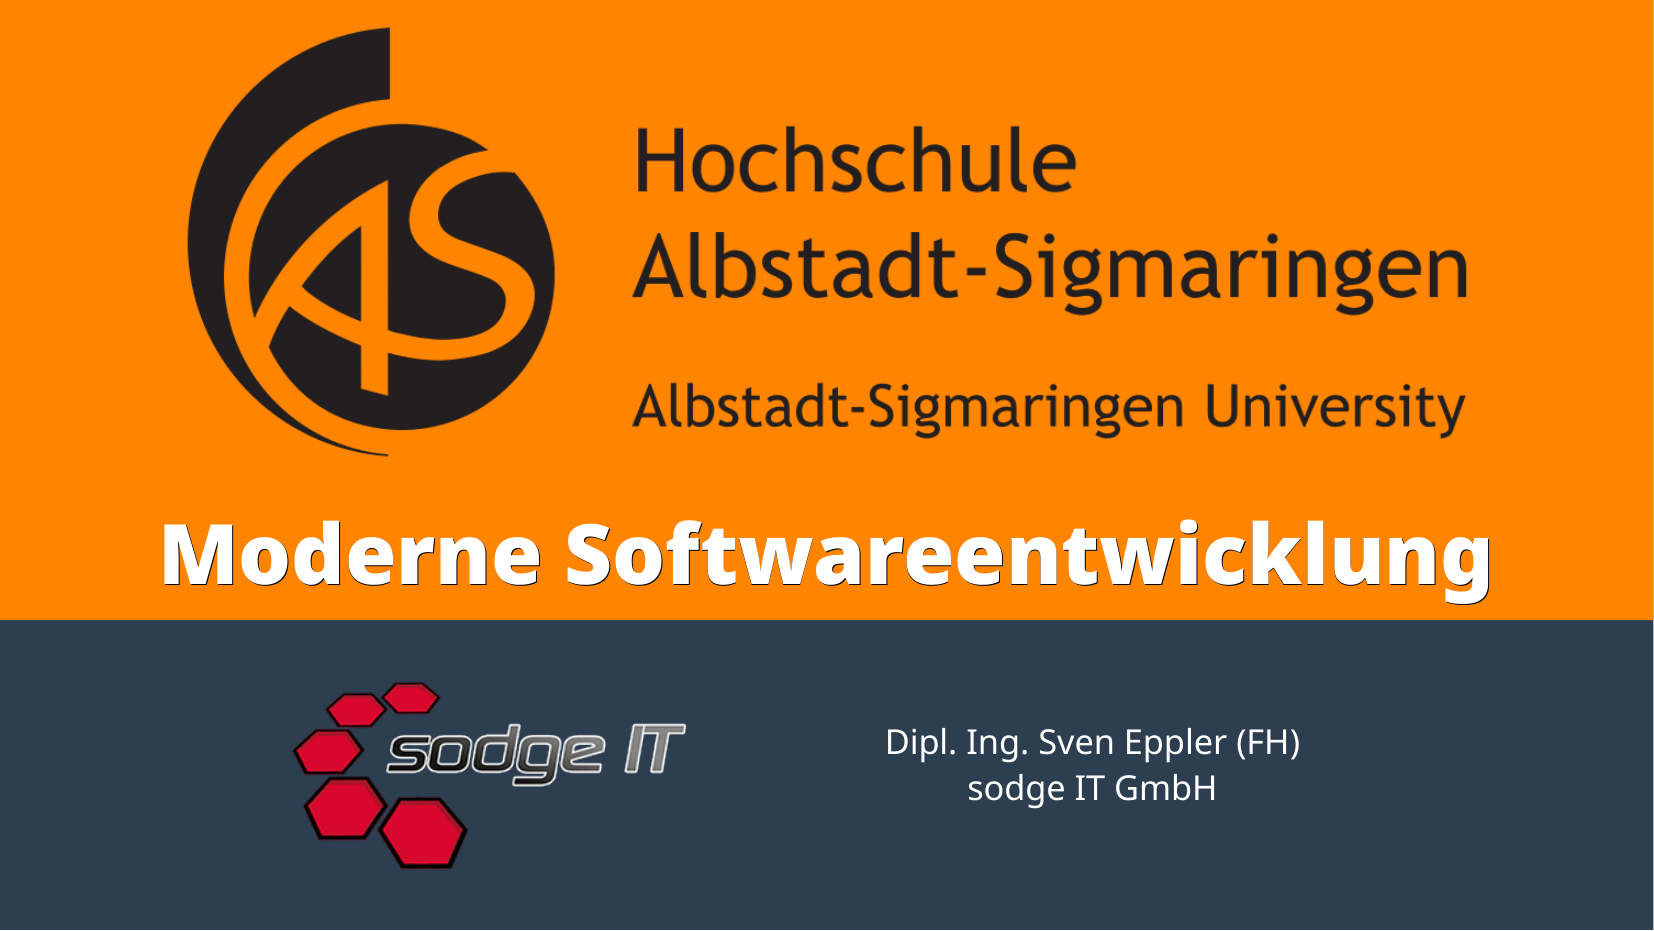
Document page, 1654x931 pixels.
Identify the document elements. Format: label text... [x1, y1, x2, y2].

picture [271, 677, 697, 875]
subtitle Dipl. Ing. Sven Eppler (FH) sodge IT GmbH [590, 642, 1595, 886]
title Moderne Softwareentwicklung [59, 436, 1595, 612]
picture [168, 11, 1486, 473]
